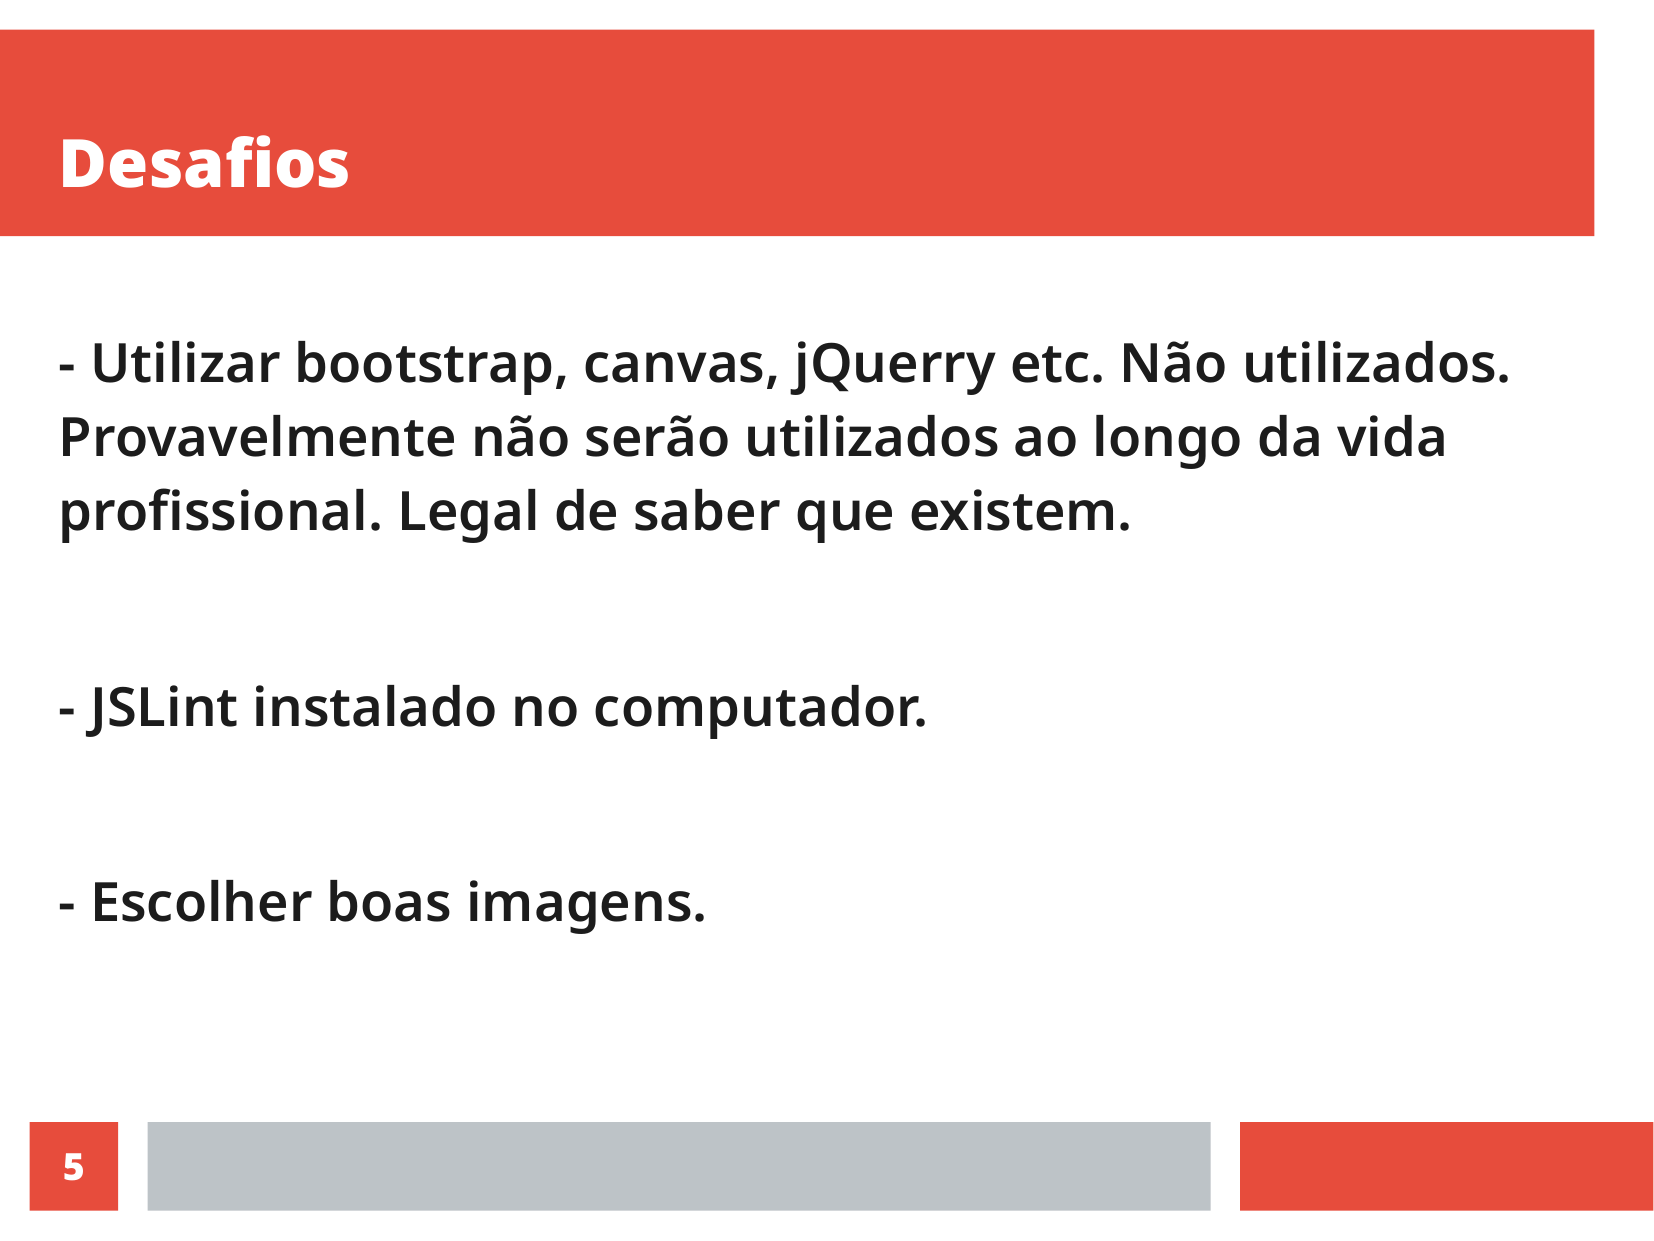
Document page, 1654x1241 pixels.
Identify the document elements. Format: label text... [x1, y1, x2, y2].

title Desafios [59, 59, 1595, 207]
list - Utilizar bootstrap, canvas, jQuerry etc. Não utilizados. Provavelmente não serão utilizados ao longo da vida profissional. Legal de saber que existem. - JSLint instalado no computador. - Escolher boas imagens. [59, 324, 1565, 1093]
